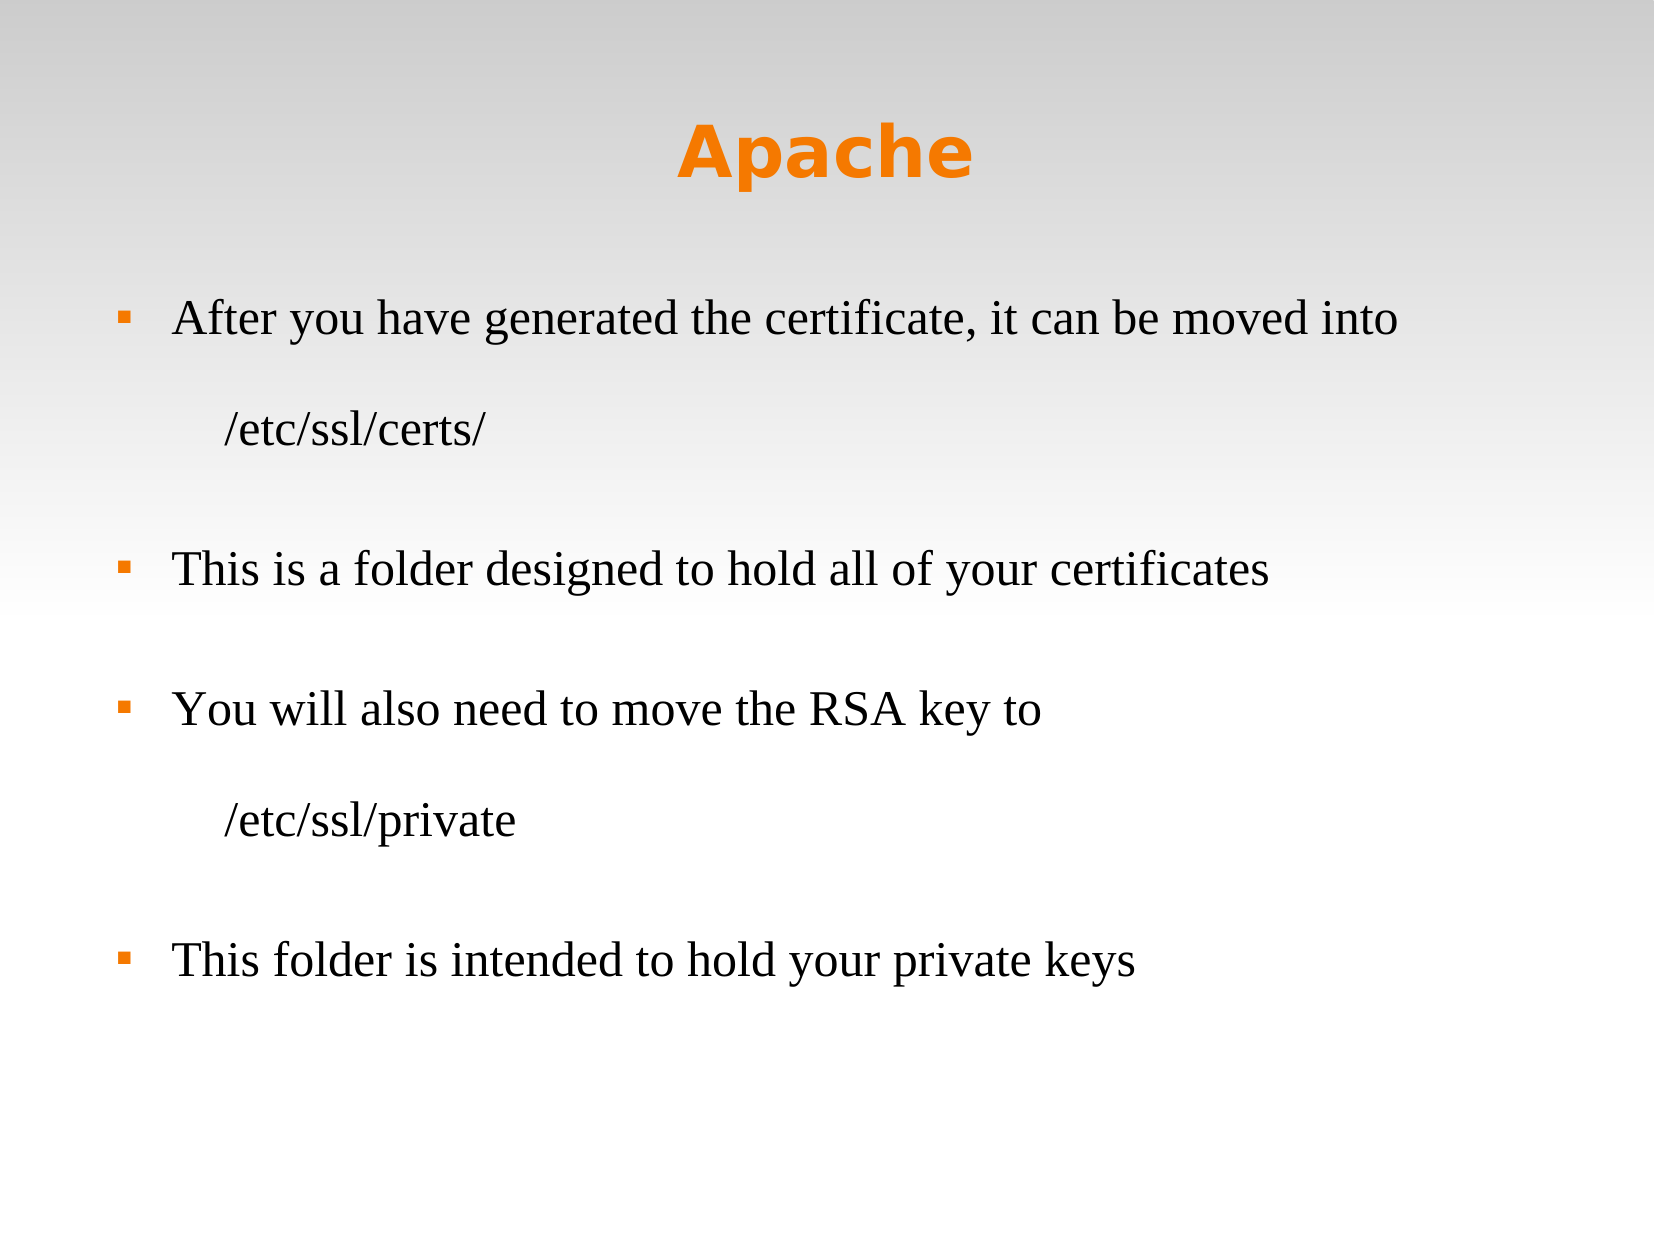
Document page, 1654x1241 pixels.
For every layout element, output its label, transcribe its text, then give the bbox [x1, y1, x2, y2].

title Apache [82, 49, 1571, 257]
list After you have generated the certificate, it can be moved into /etc/ssl/certs/ This is a folder designed to hold all of your certificates You will also need to move the RSA key to /etc/ssl/private This folder is intended to hold your private keys [82, 290, 1571, 1109]
